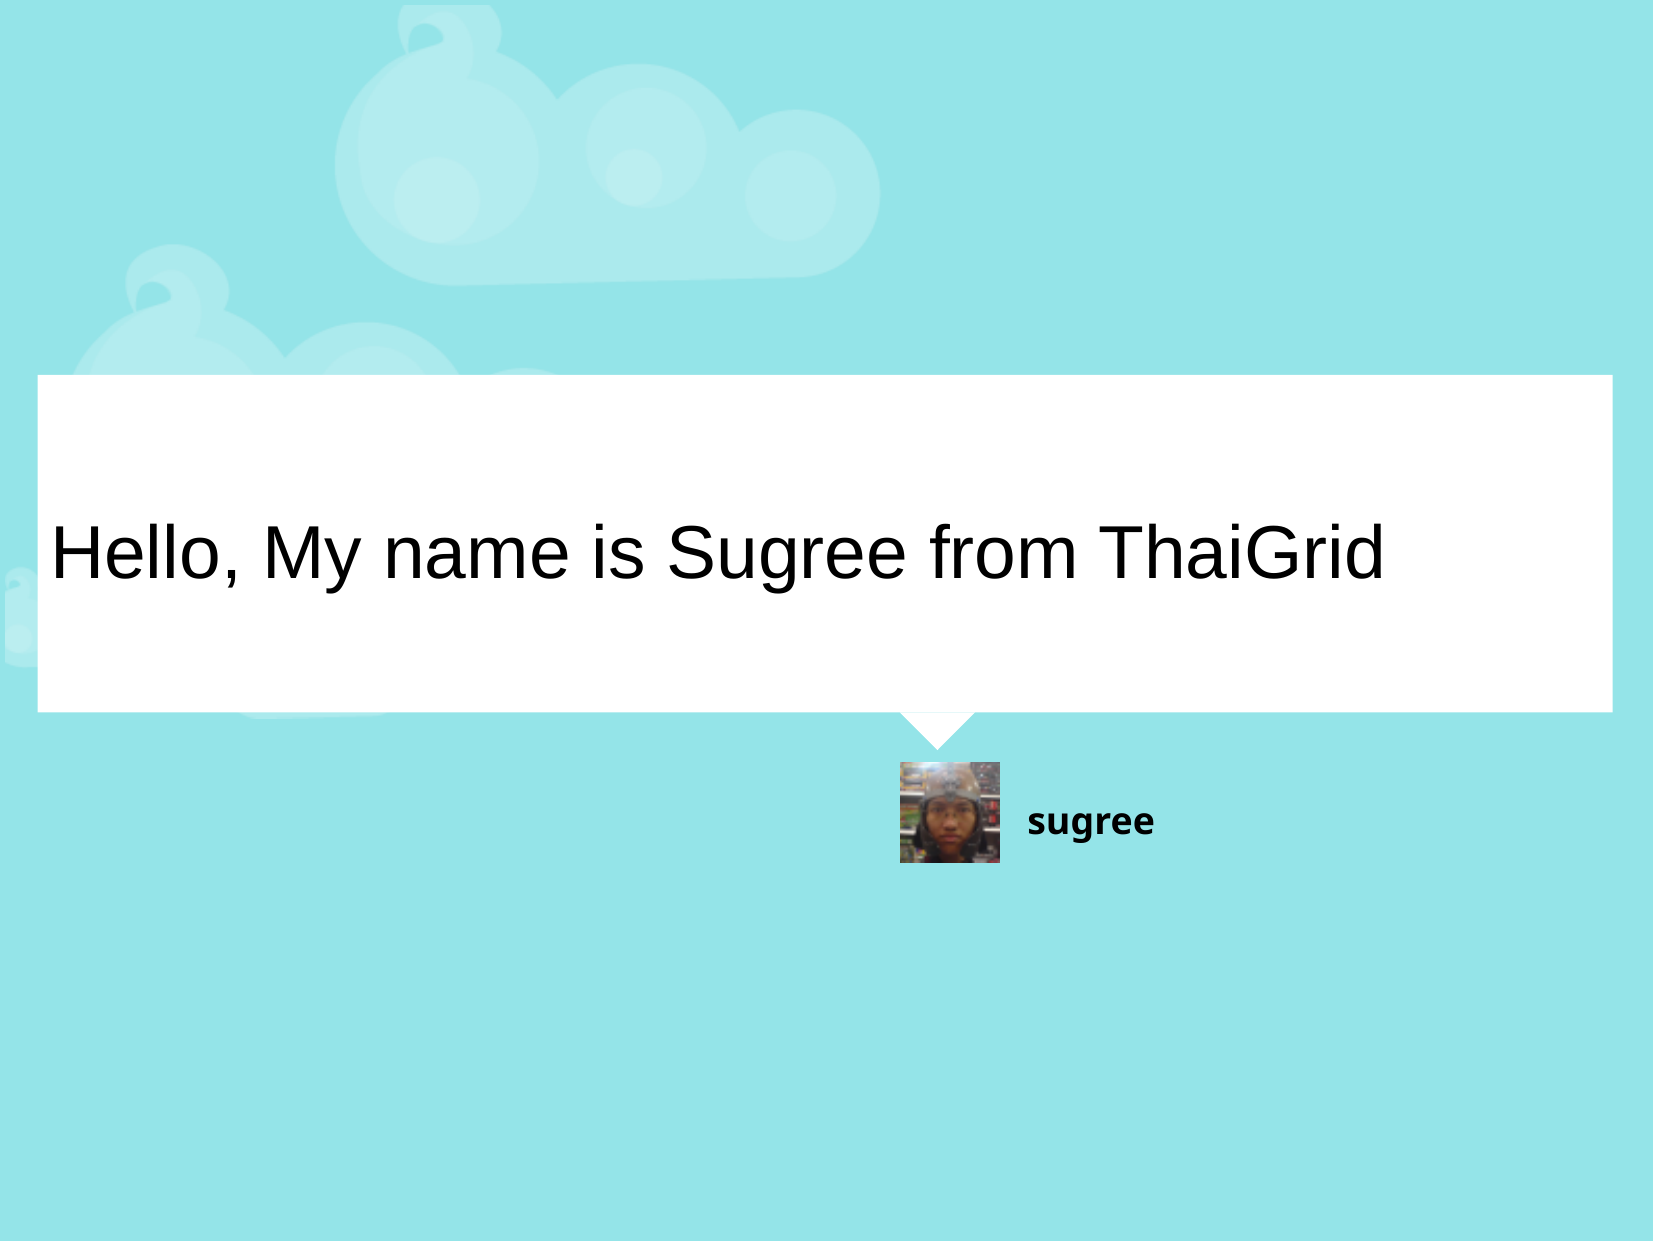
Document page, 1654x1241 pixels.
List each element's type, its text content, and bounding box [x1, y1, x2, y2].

picture [5, 5, 894, 719]
title Hello, My name is Sugree from ThaiGrid [49, 392, 1576, 713]
picture [900, 762, 1000, 863]
